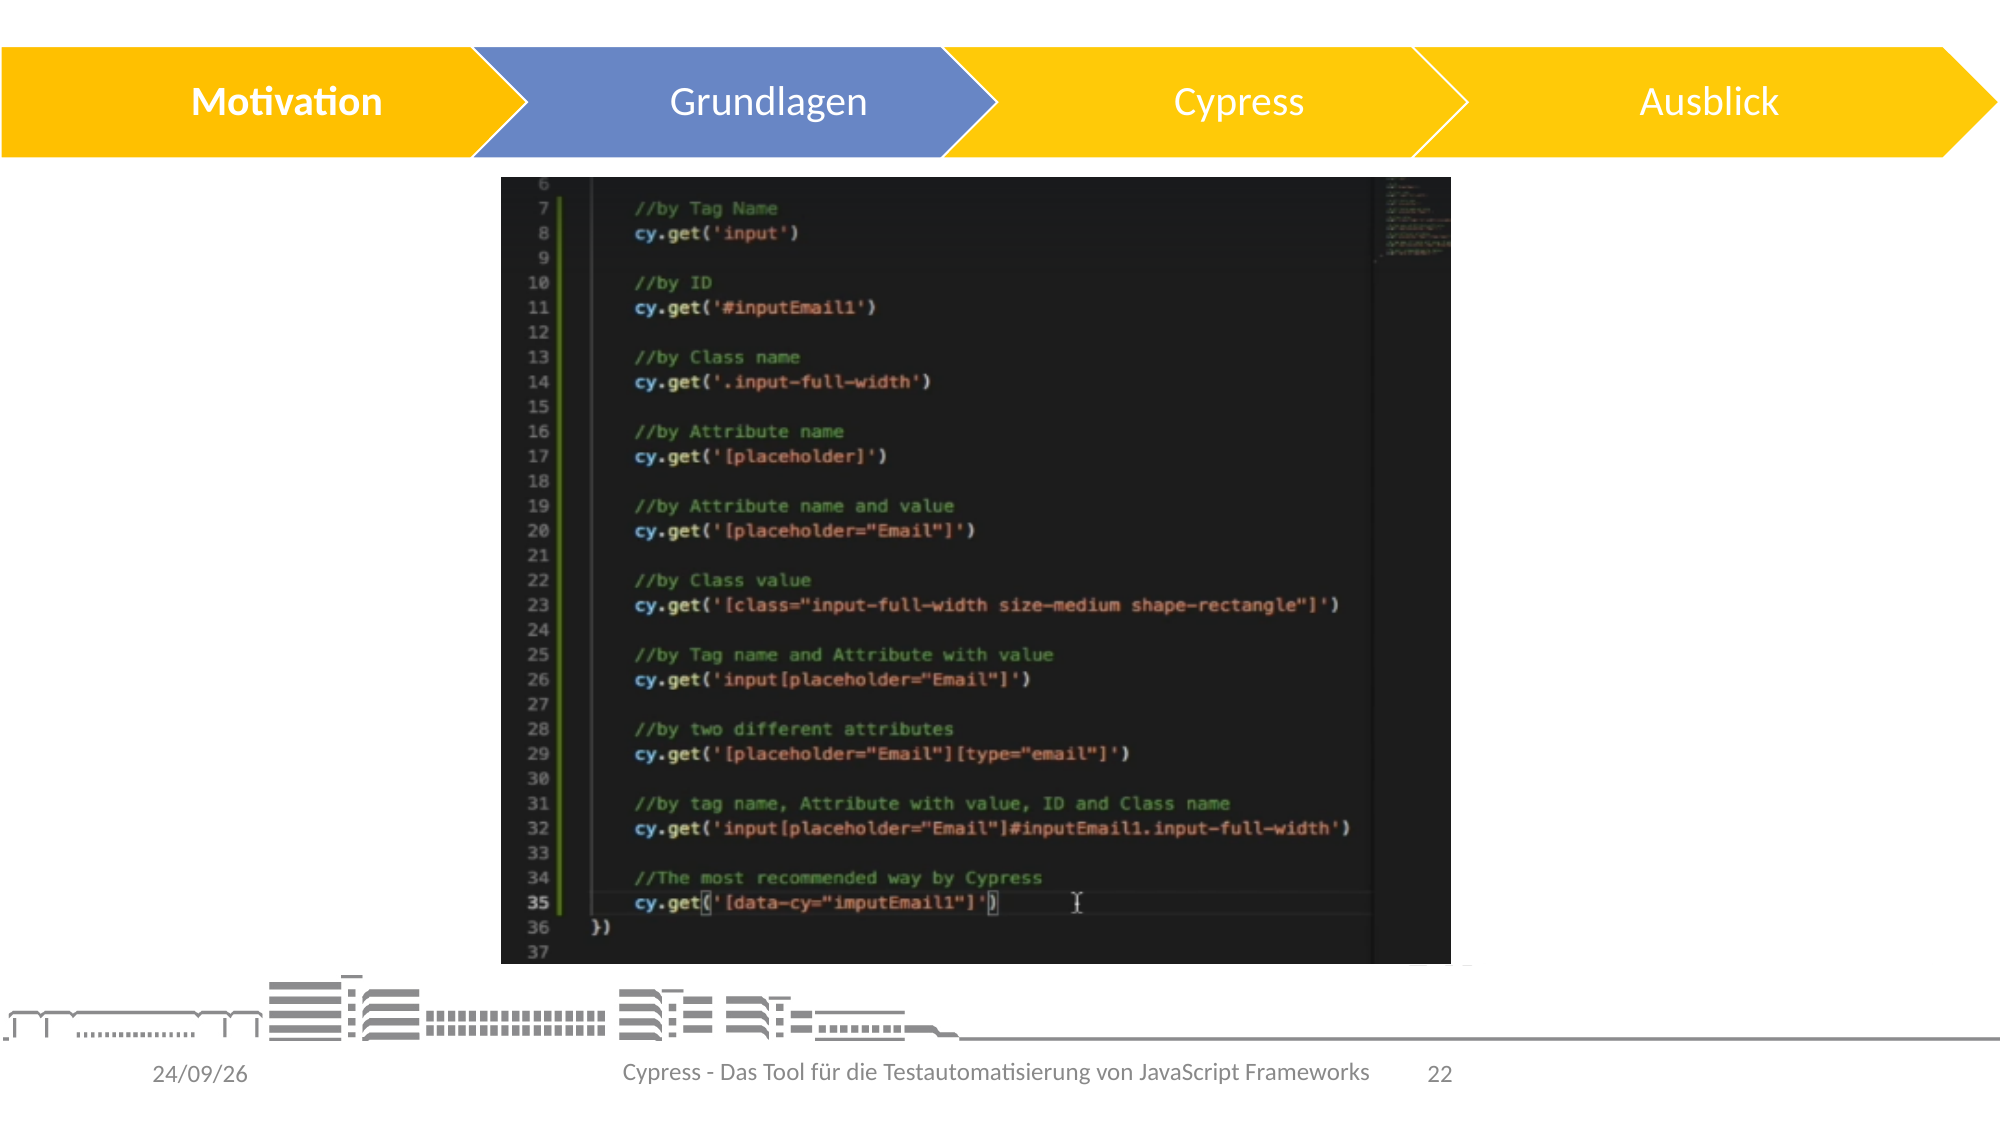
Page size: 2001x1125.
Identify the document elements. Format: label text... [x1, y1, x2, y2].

text_box Motivation [0, 46, 526, 159]
picture [0, 177, 2000, 1048]
text_box Grundlagen [470, 46, 996, 159]
text_box Cypress - Das Tool für die Testautomatisierung von JavaScript Frameworks [588, 1042, 1412, 1103]
text_box Ausblick [1411, 46, 2000, 159]
text_box 24/05/2022 [137, 1042, 588, 1103]
text_box Cypress [941, 46, 1466, 159]
text_box 22 [1412, 1042, 1863, 1103]
